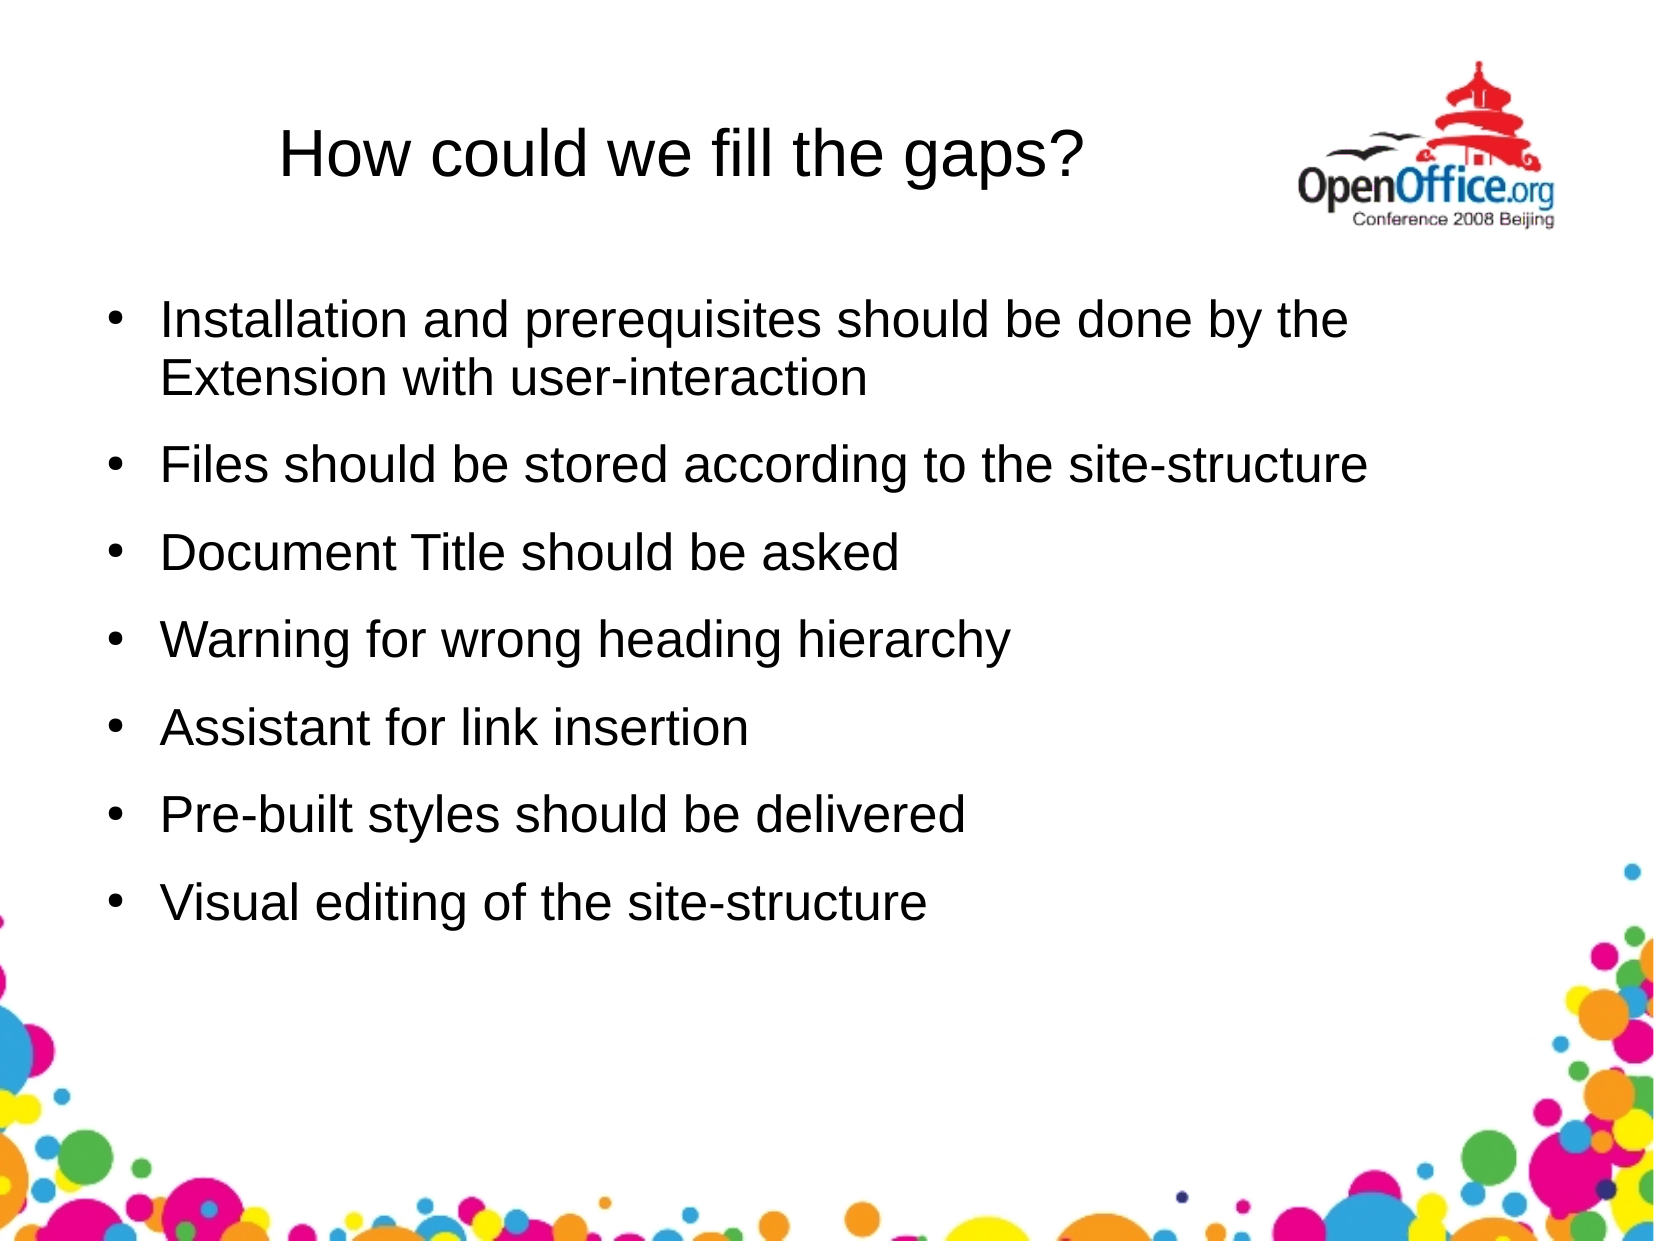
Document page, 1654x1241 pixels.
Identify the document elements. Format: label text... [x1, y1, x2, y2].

picture [0, 810, 1654, 1241]
title How could we fill the gaps? [82, 56, 1258, 250]
list Installation and prerequisites should be done by the Extension with user-interaction Files should be stored according to the site-structure Document Title should be asked Warning for wrong heading hierarchy Assistant for link insertion Pre-built styles should be delivered Visual editing of the site-structure [88, 290, 1577, 1094]
picture [1285, 51, 1569, 250]
